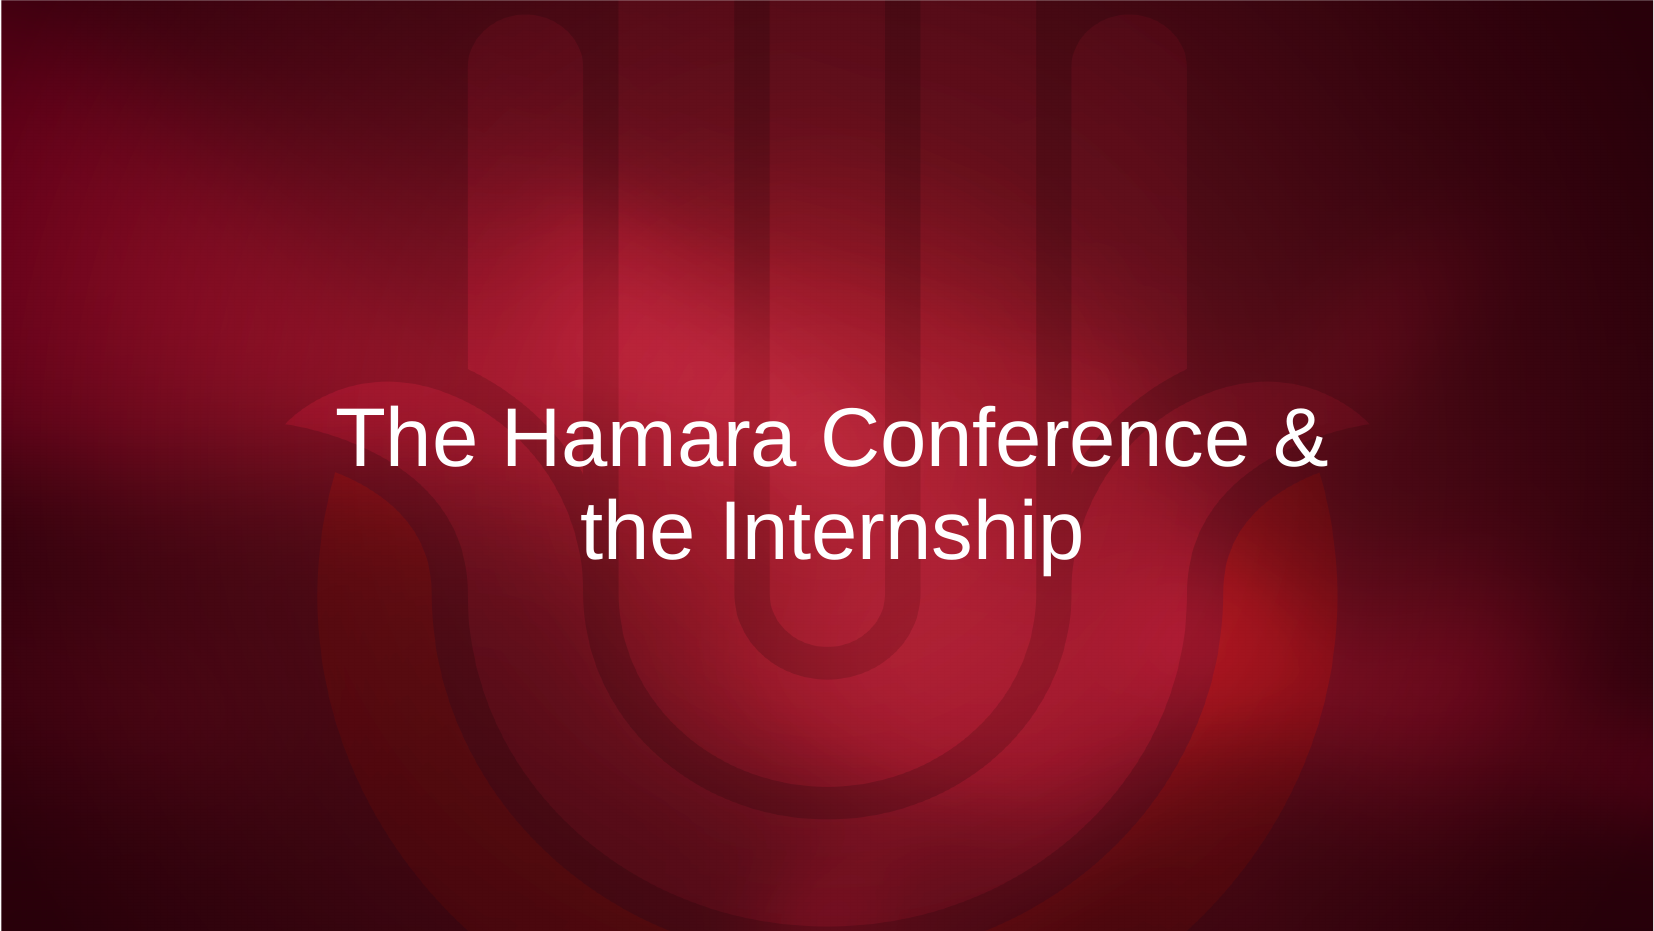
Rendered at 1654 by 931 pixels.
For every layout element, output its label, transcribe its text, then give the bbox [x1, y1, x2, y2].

picture [0, 0, 1654, 931]
text_box The Hamara Conference & the Internship [315, 384, 1351, 586]
